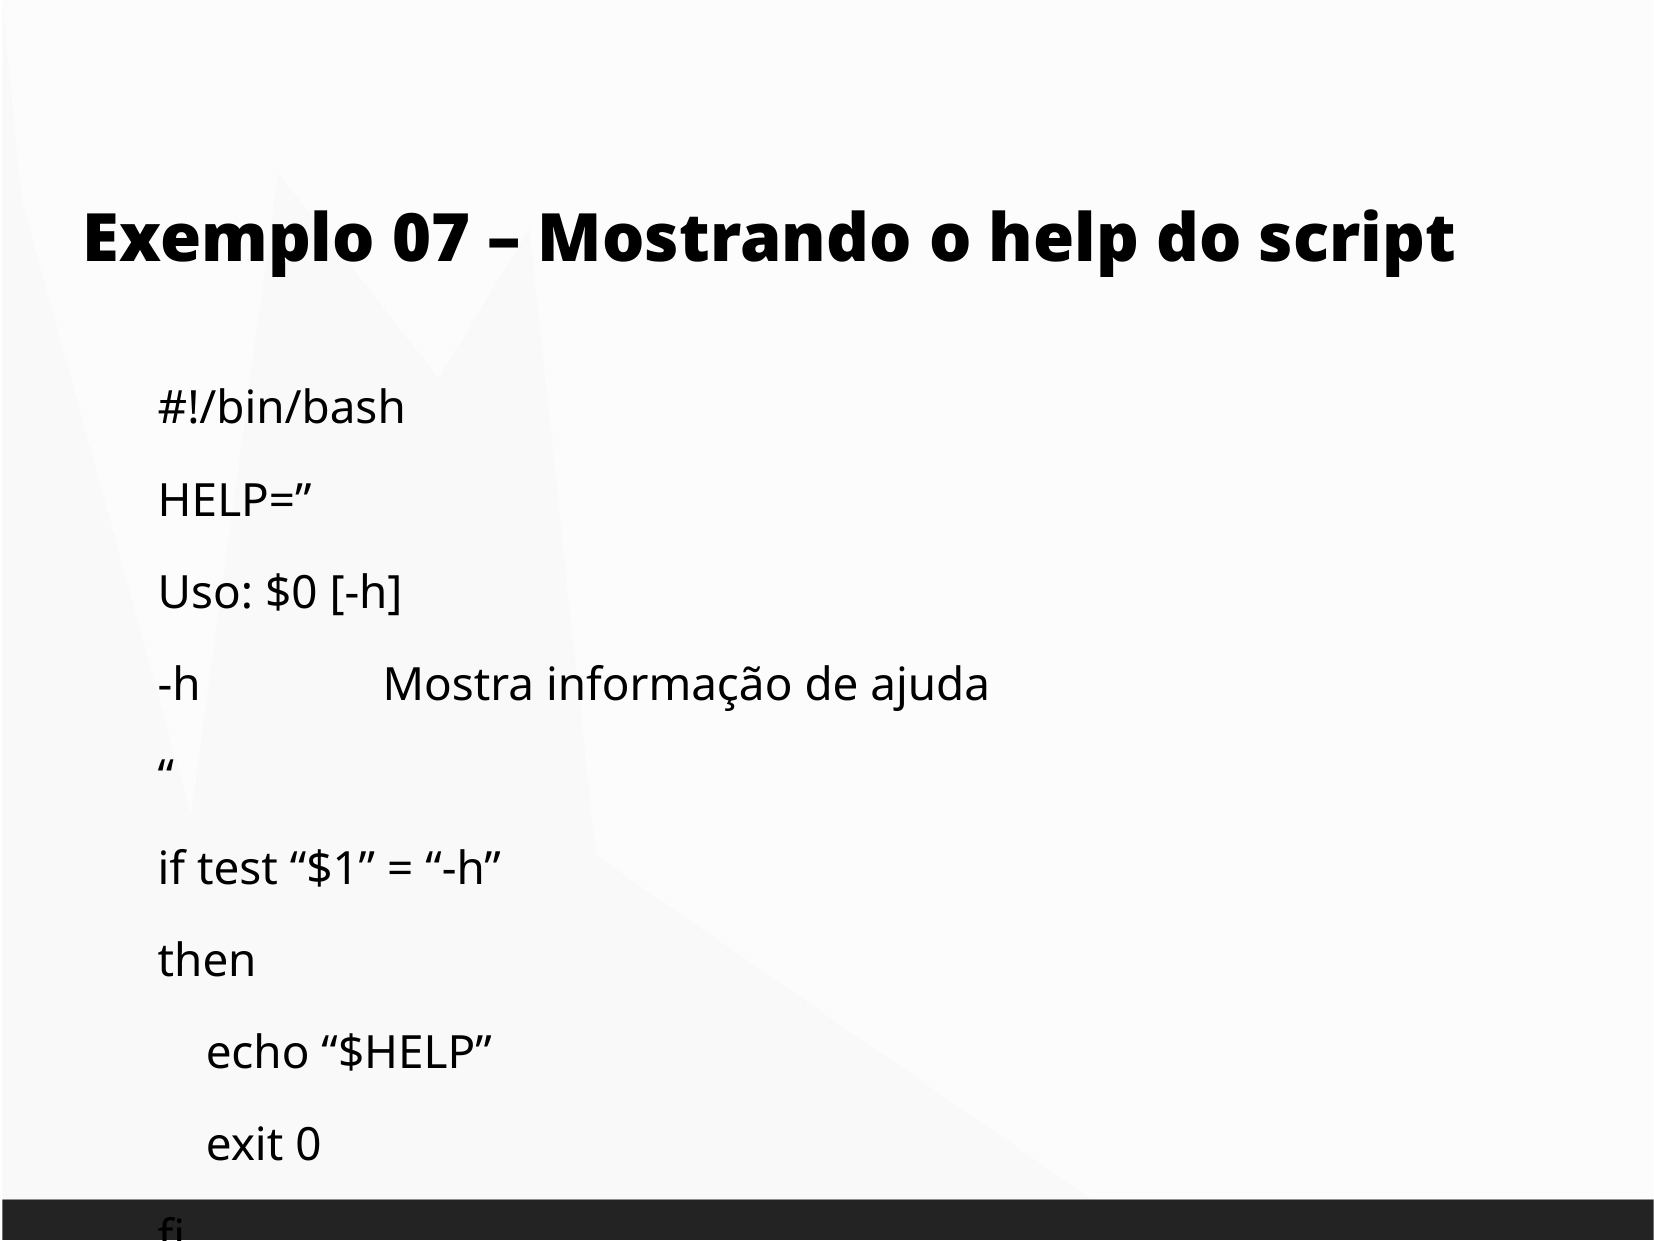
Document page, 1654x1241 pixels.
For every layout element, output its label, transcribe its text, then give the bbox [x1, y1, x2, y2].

picture [2, 0, 1654, 1241]
list #!/bin/bash HELP=” Uso: $0 [-h] -h Mostra informação de ajuda “ if test “$1” = “-h” then echo “$HELP” exit 0 fi [86, 375, 1576, 1174]
title Exemplo 07 – Mostrando o help do script [82, 132, 1571, 340]
